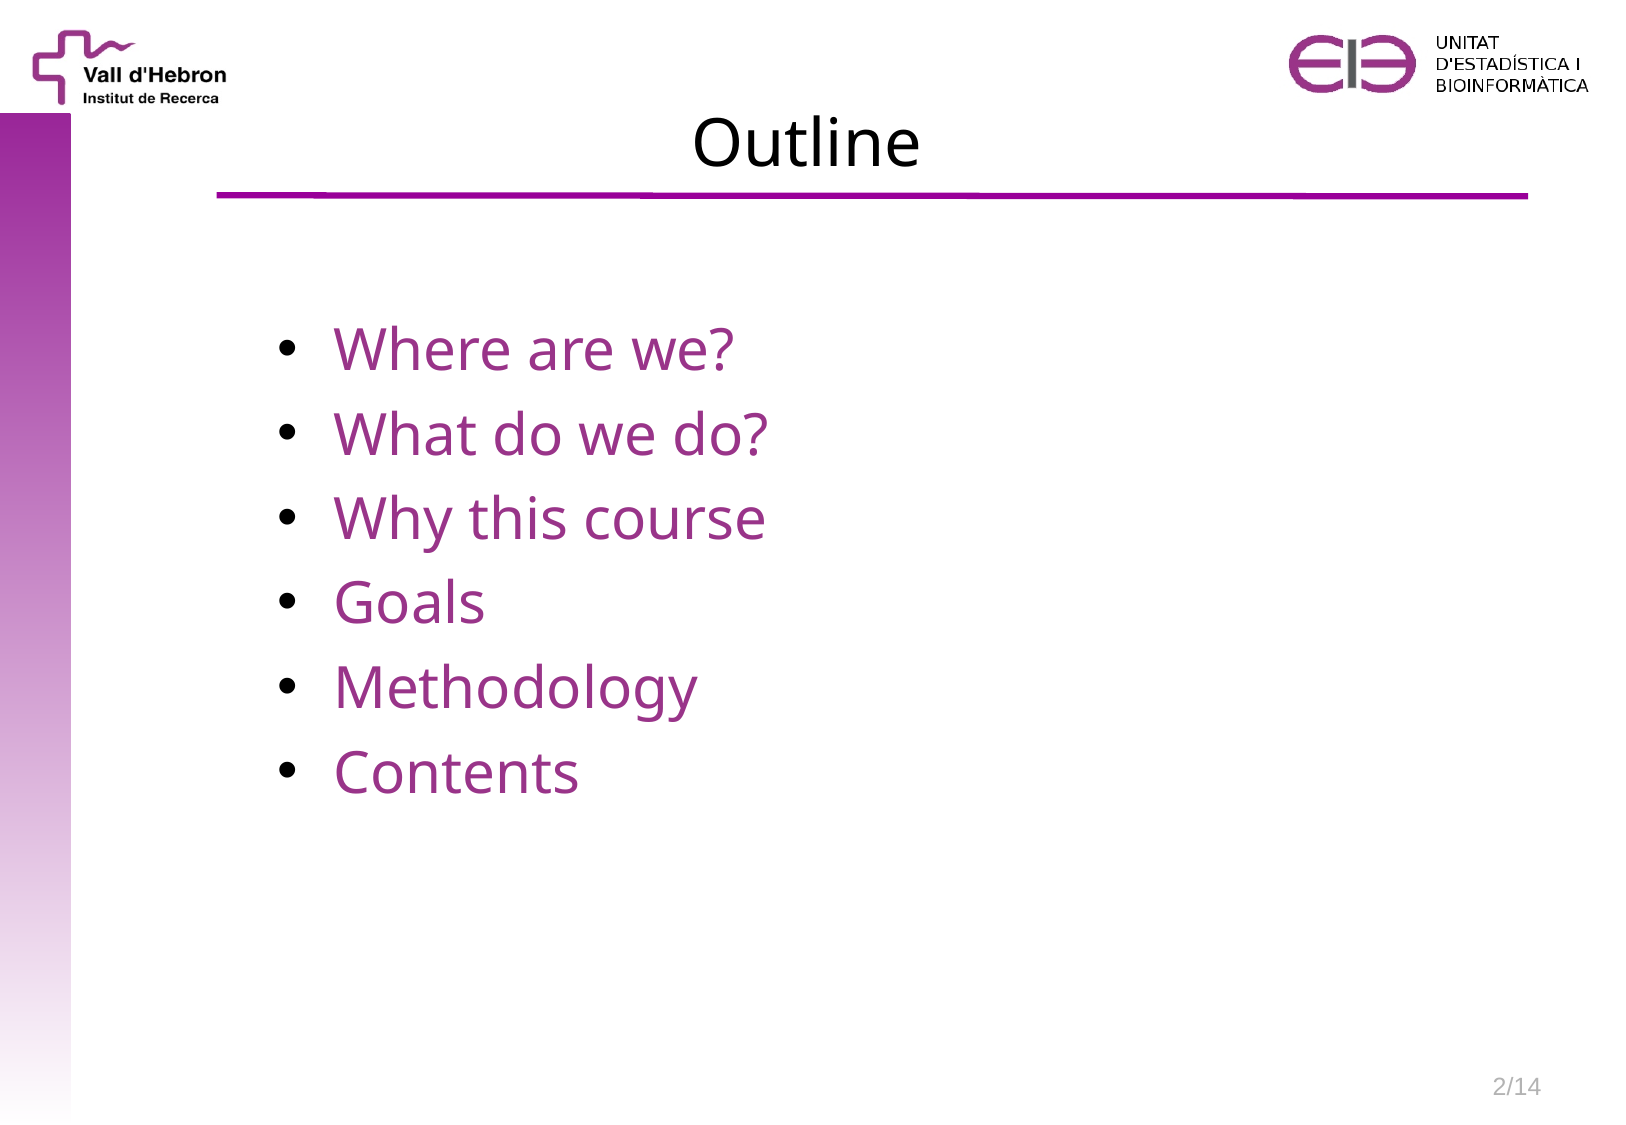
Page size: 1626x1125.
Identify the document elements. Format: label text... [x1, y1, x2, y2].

picture [1279, 24, 1625, 100]
picture [31, 29, 227, 106]
text_box Where are we? What do we do? Why this course Goals Methodology Contents [262, 220, 1330, 1098]
title Outline [243, 52, 1371, 228]
